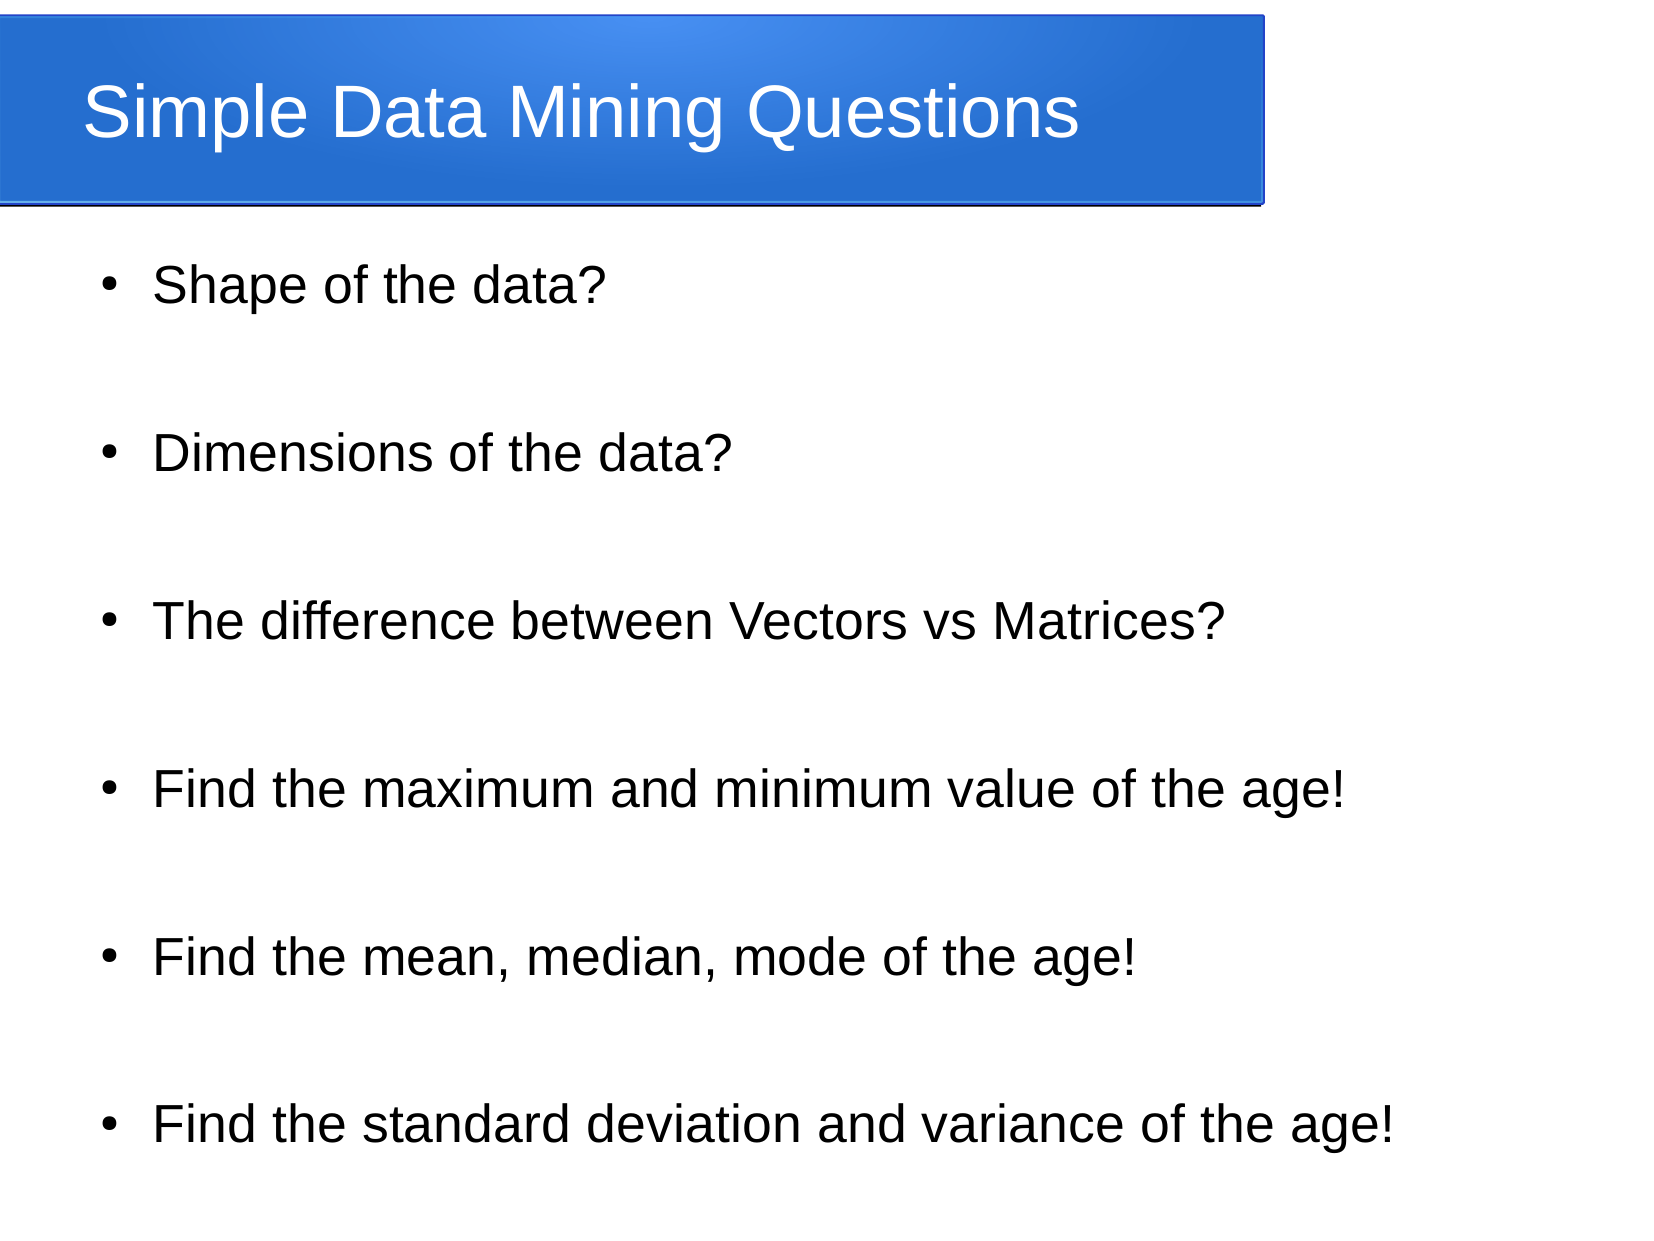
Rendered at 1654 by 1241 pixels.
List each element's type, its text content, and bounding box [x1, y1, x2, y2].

title Simple Data Mining Questions [82, 35, 1235, 189]
list Shape of the data? Dimensions of the data? The difference between Vectors vs Matrices? Find the maximum and minimum value of the age! Find the mean, median, mode of the age! Find the standard deviation and variance of the age! [82, 255, 1571, 1156]
